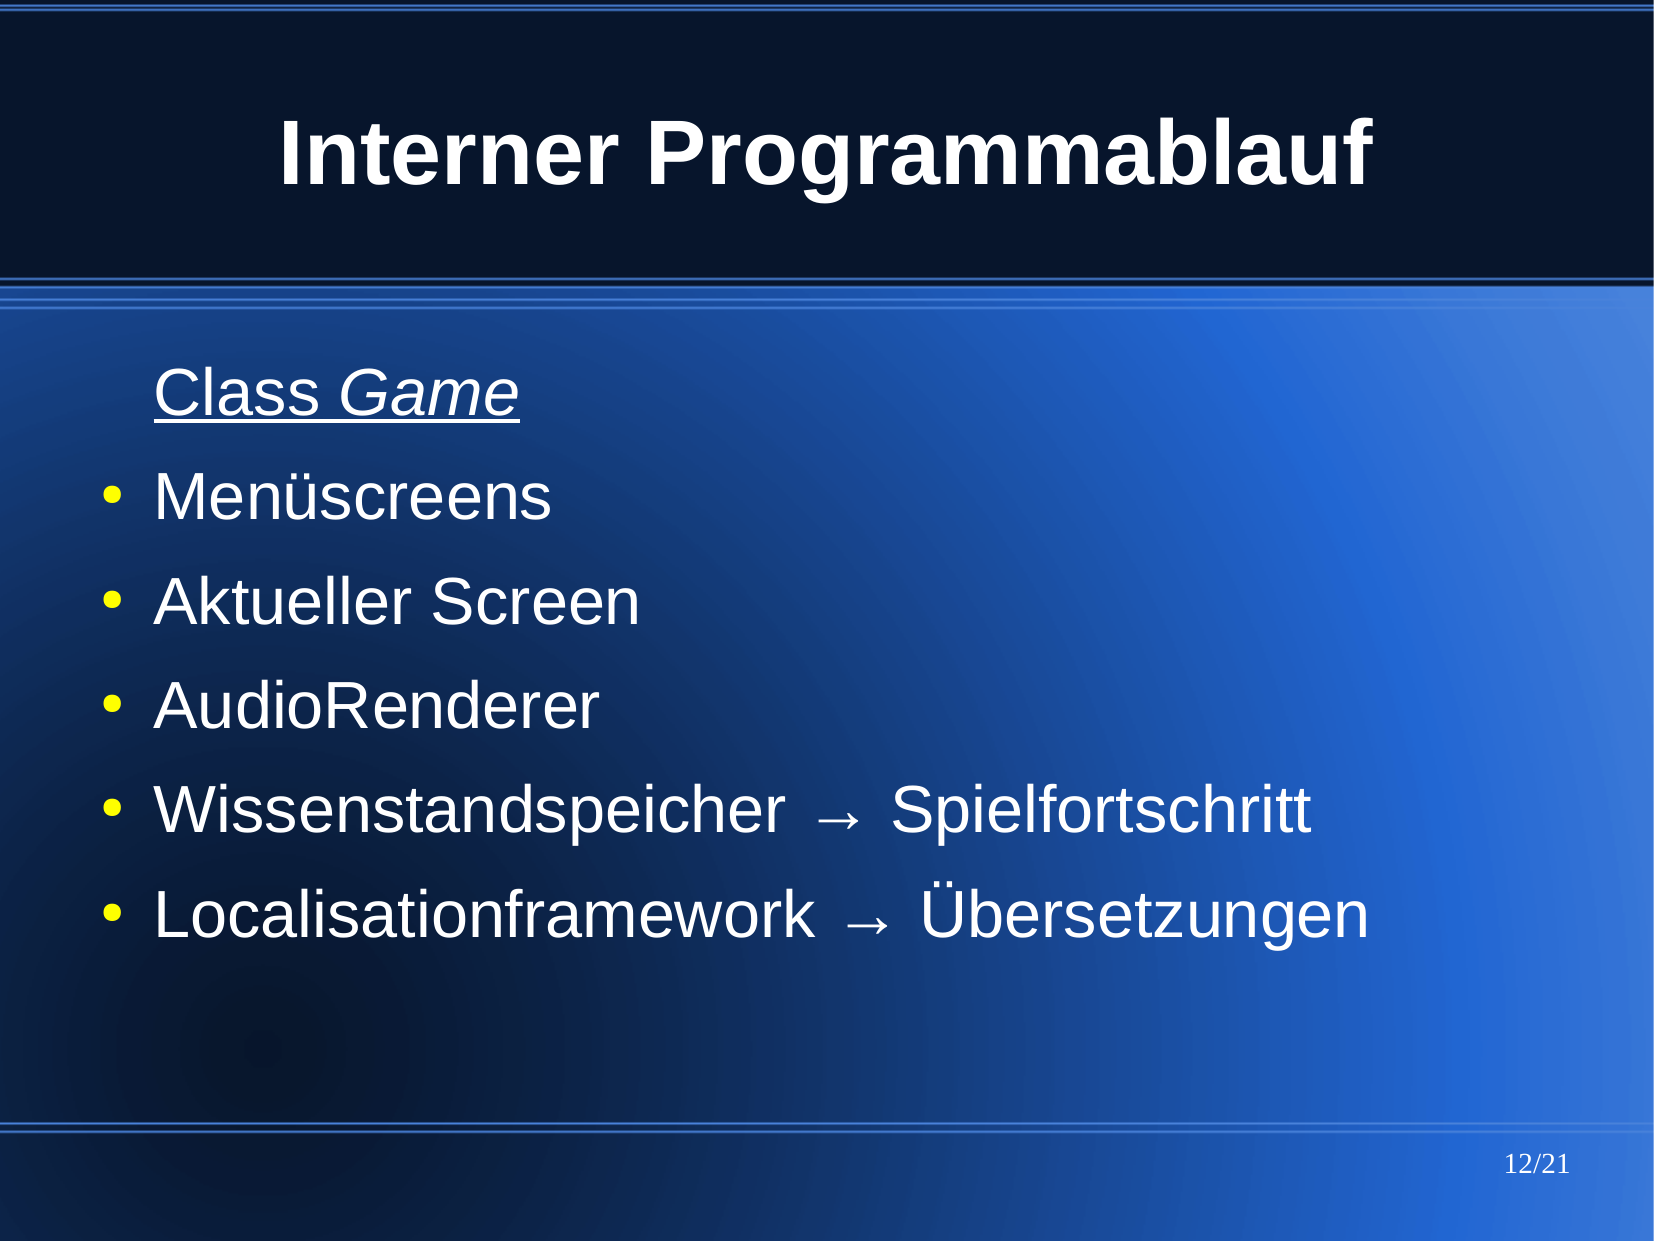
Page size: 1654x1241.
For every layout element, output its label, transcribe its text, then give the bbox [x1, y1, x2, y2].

title Interner Programmablauf [82, 49, 1571, 257]
picture [0, 0, 1654, 1241]
list Class Game Menüscreens Aktueller Screen AudioRenderer Wissenstandspeicher → Spielfortschritt Localisationframework → Übersetzungen [82, 355, 1571, 1058]
